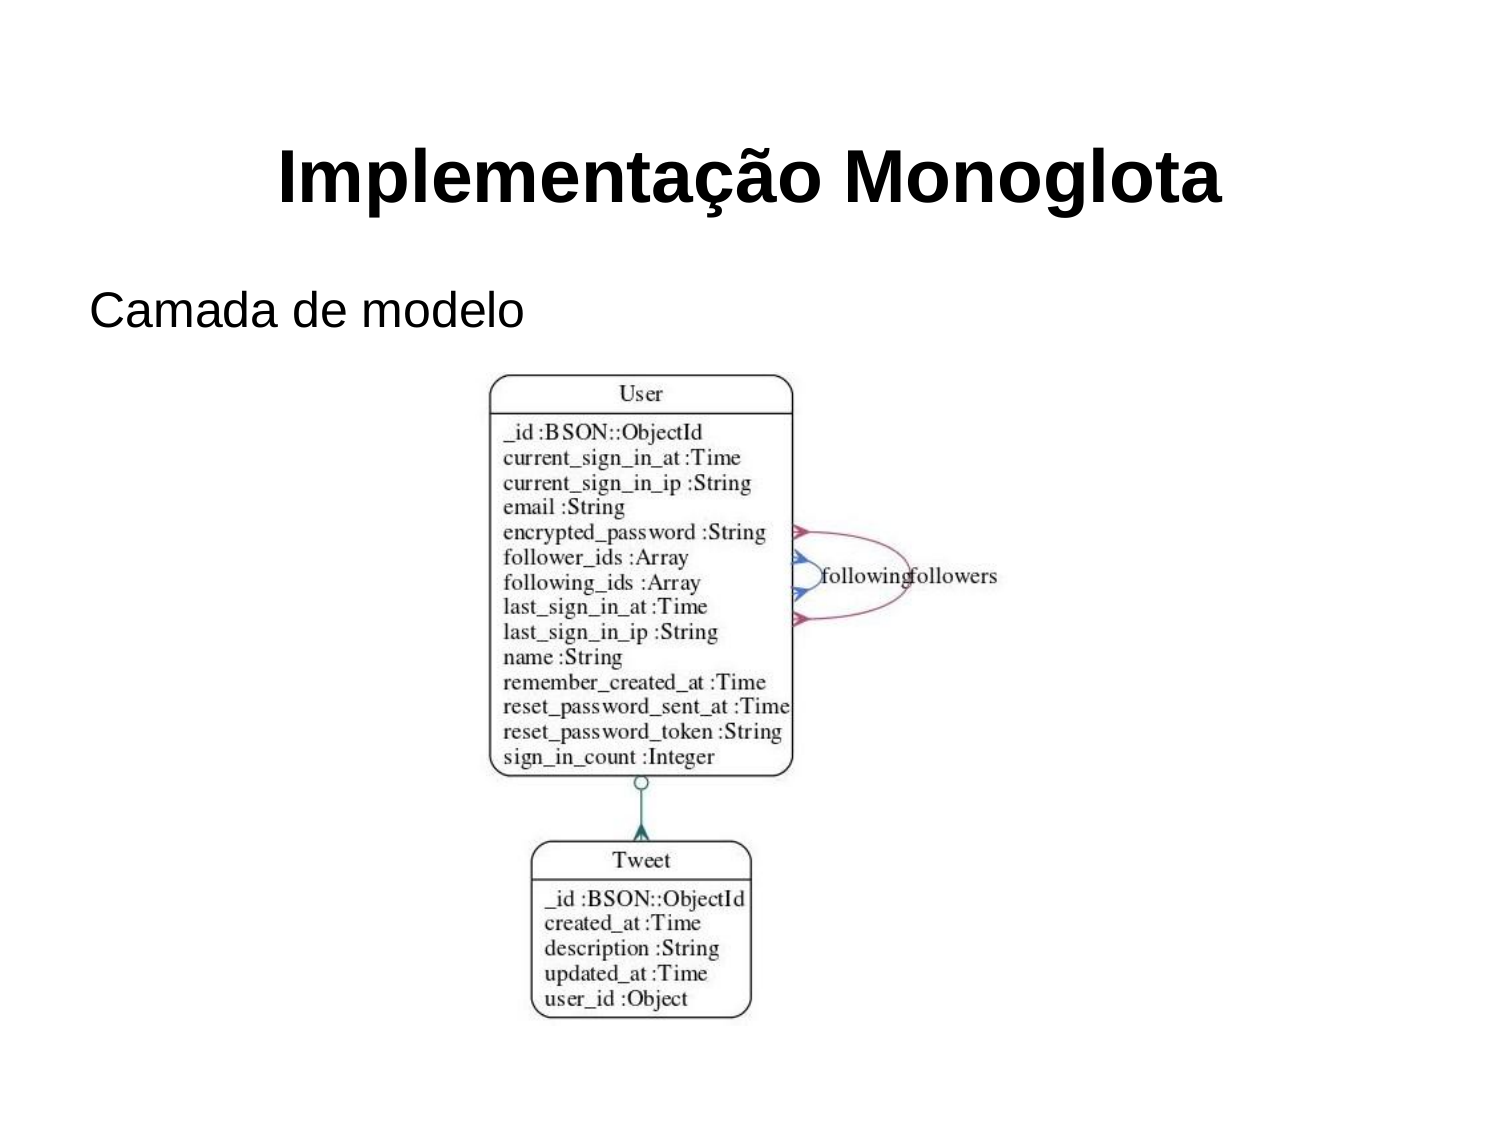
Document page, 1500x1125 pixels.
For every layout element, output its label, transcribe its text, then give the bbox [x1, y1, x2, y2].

text_box Camada de modelo [75, 262, 1425, 1078]
picture [465, 372, 1034, 1026]
text_box Implementação Monoglota [75, 45, 1425, 233]
